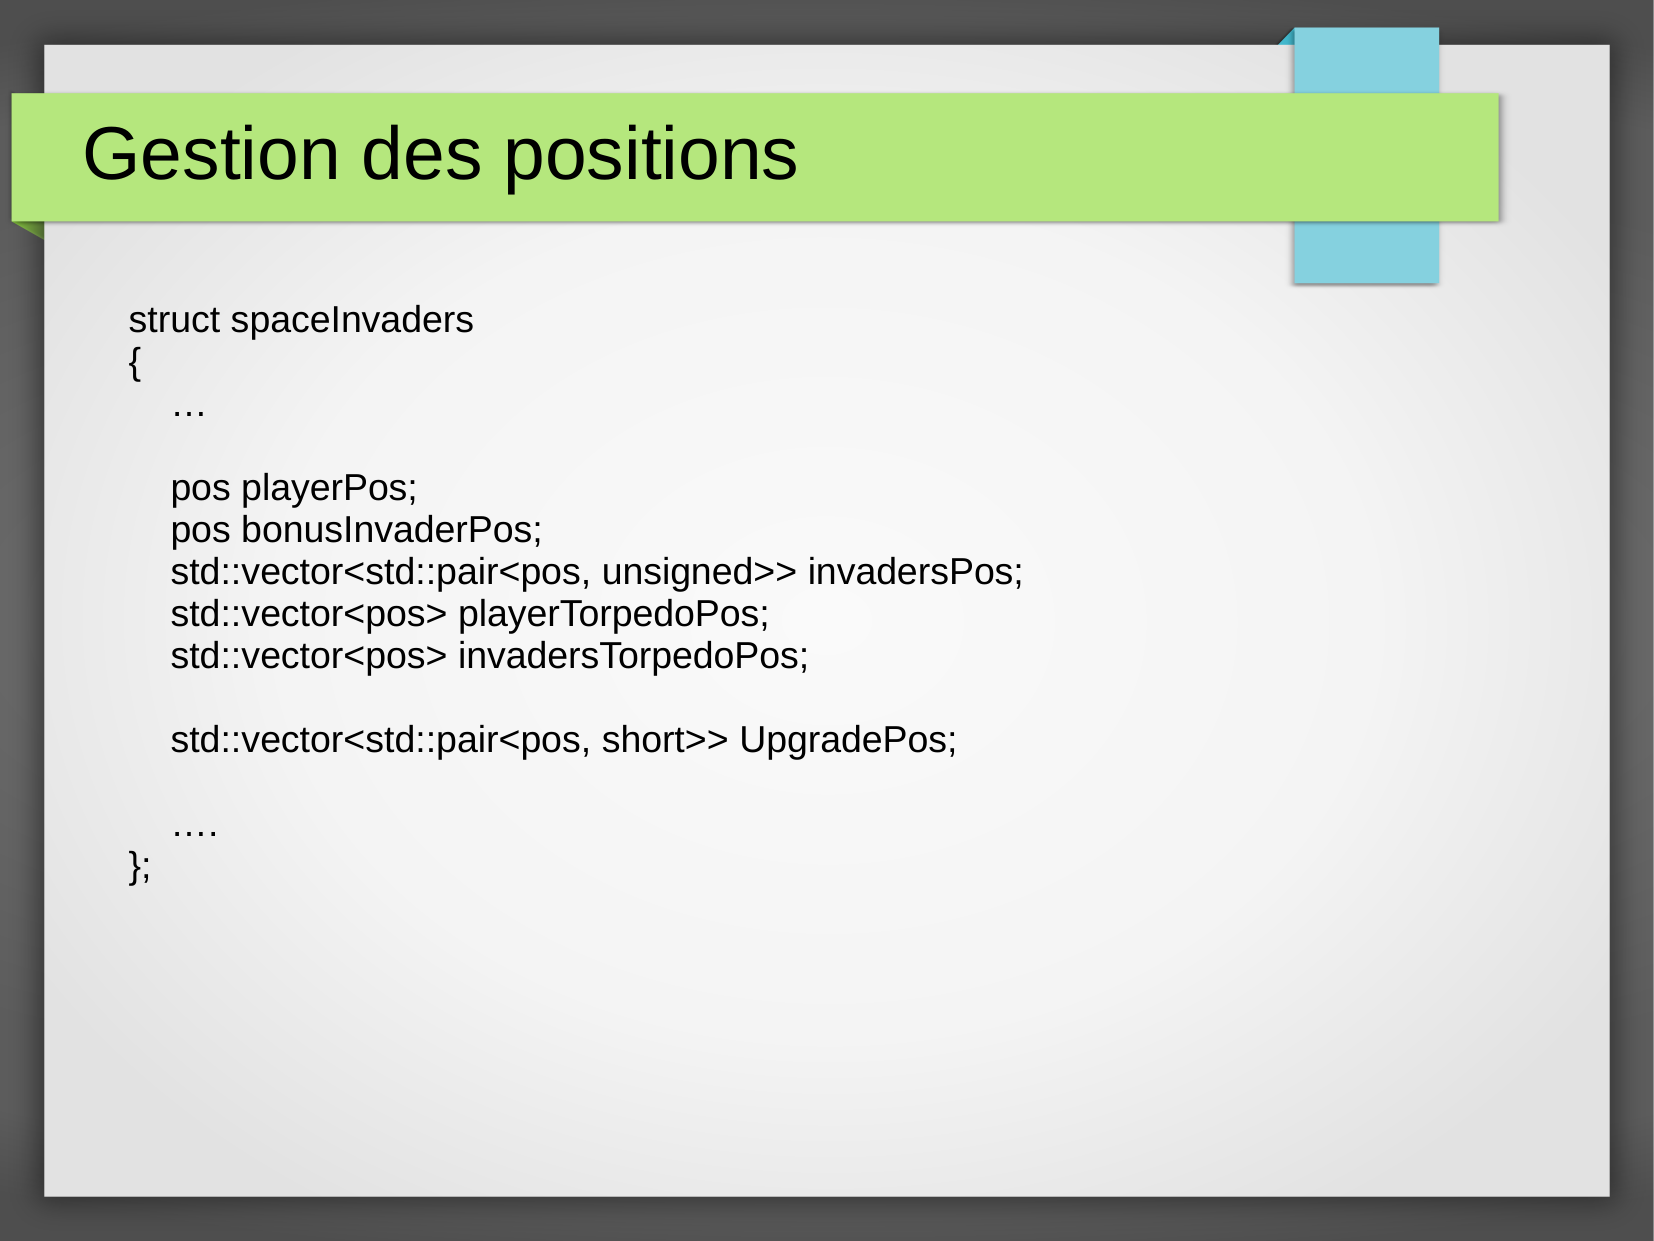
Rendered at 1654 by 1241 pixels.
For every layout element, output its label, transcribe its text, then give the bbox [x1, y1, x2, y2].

text_box struct spaceInvaders { … pos playerPos; pos bonusInvaderPos; std::vector<std::pair<pos, unsigned>> invadersPos; std::vector<pos> playerTorpedoPos; std::vector<pos> invadersTorpedoPos; std::vector<std::pair<pos, short>> UpgradePos; …. }; [113, 291, 1040, 894]
title Gestion des positions [82, 94, 1264, 213]
picture [0, 0, 1654, 1241]
